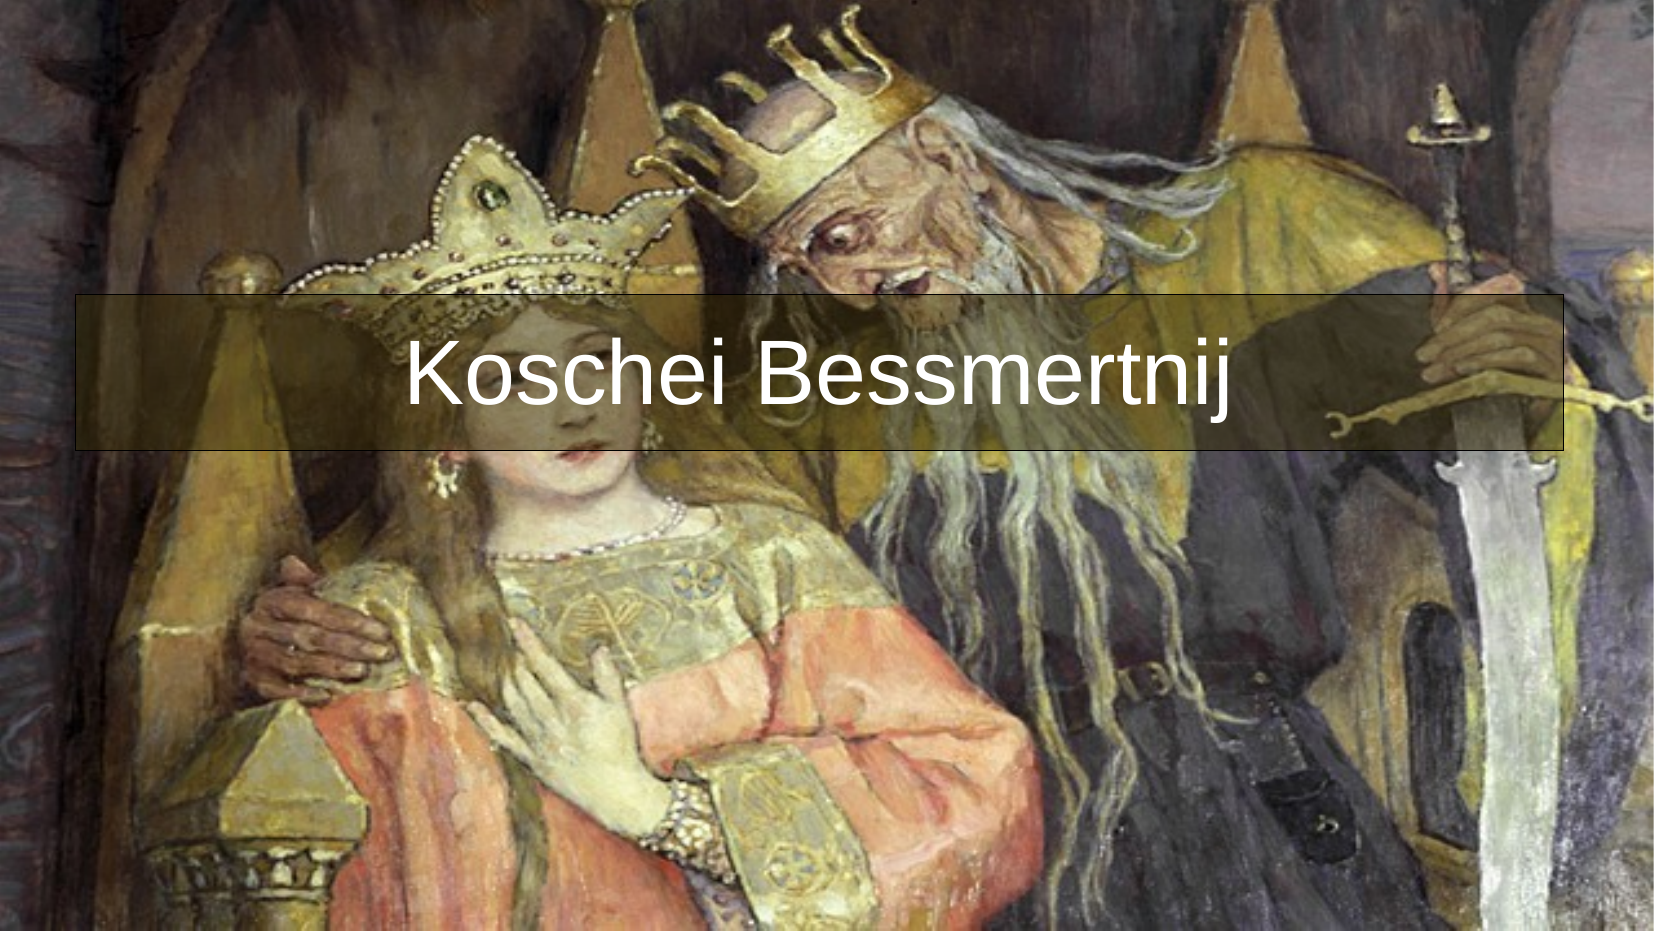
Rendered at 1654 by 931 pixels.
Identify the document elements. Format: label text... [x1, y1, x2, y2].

picture [0, 0, 1654, 931]
title Koschei Bessmertnij [75, 294, 1564, 451]
